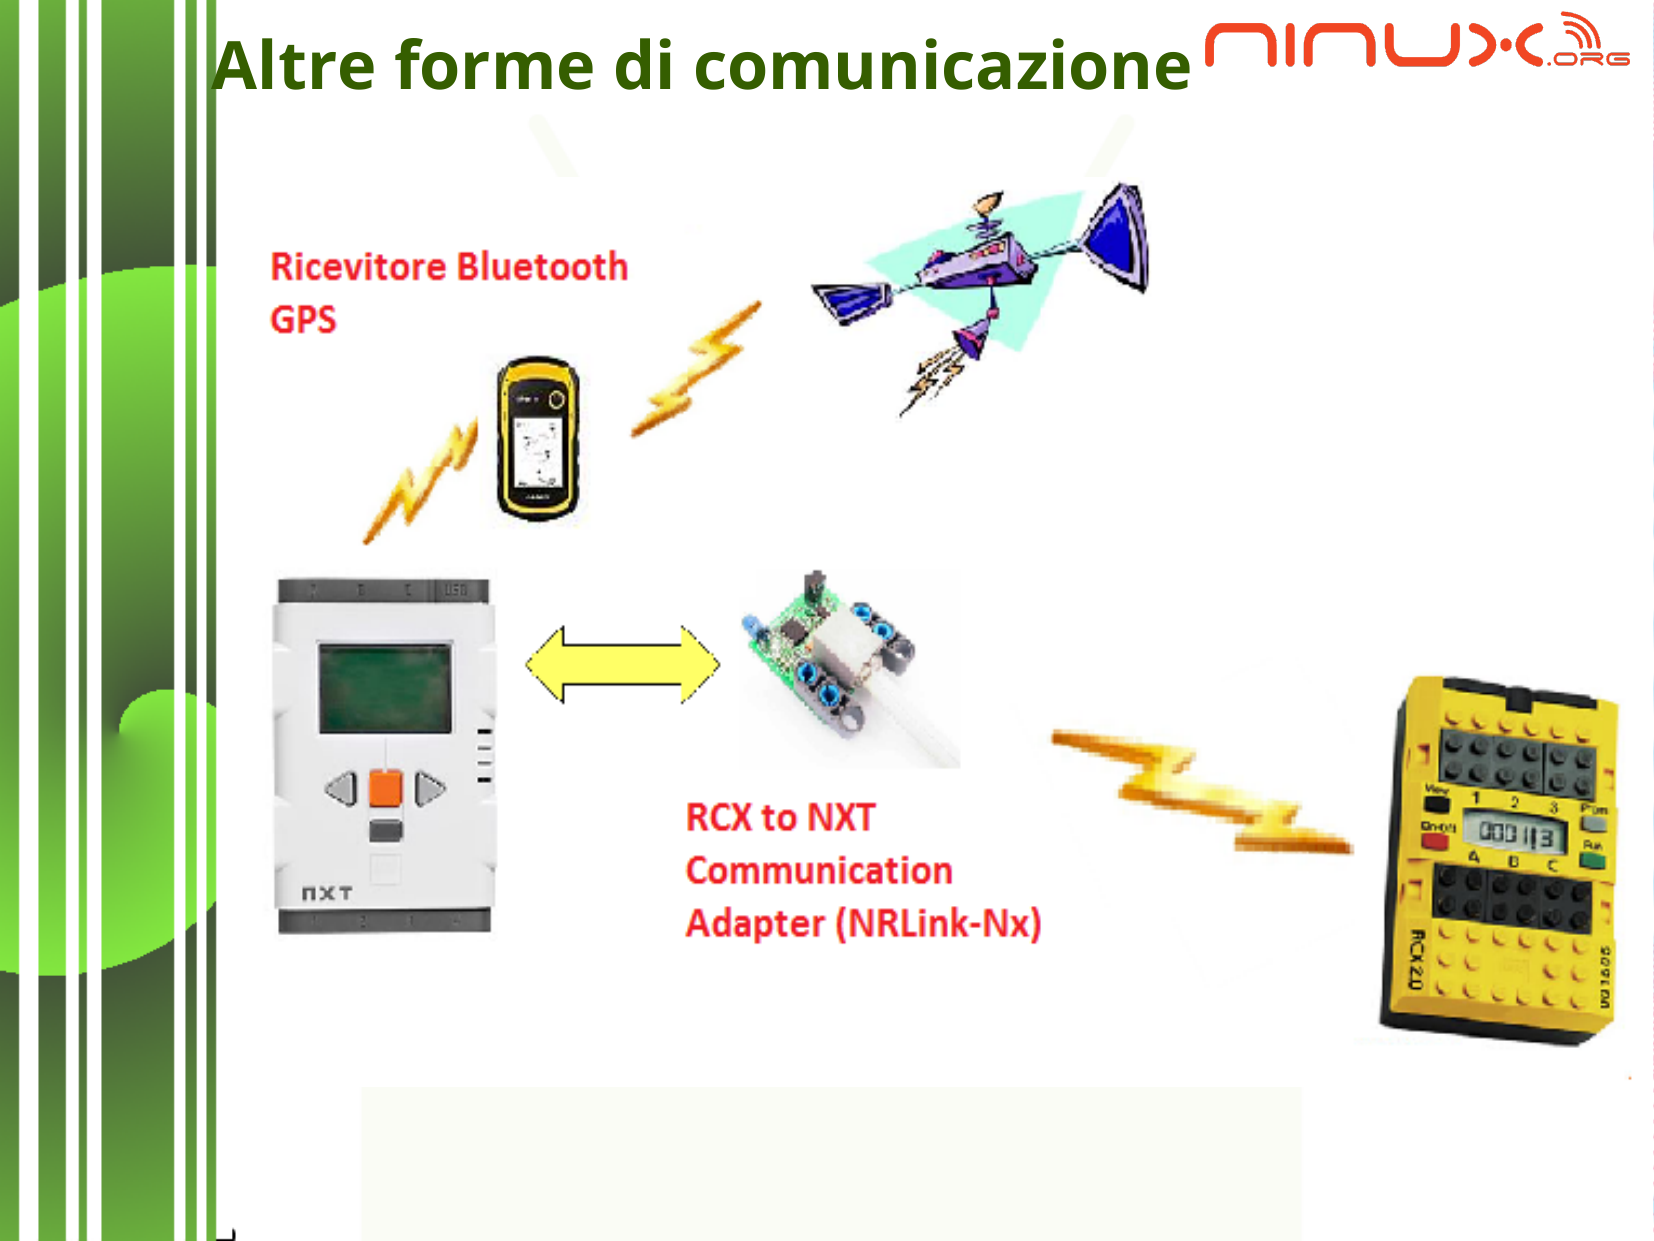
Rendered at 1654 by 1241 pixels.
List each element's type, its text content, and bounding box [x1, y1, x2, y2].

title Altre forme di comunicazione [200, 0, 1205, 128]
picture [0, 0, 1654, 1241]
